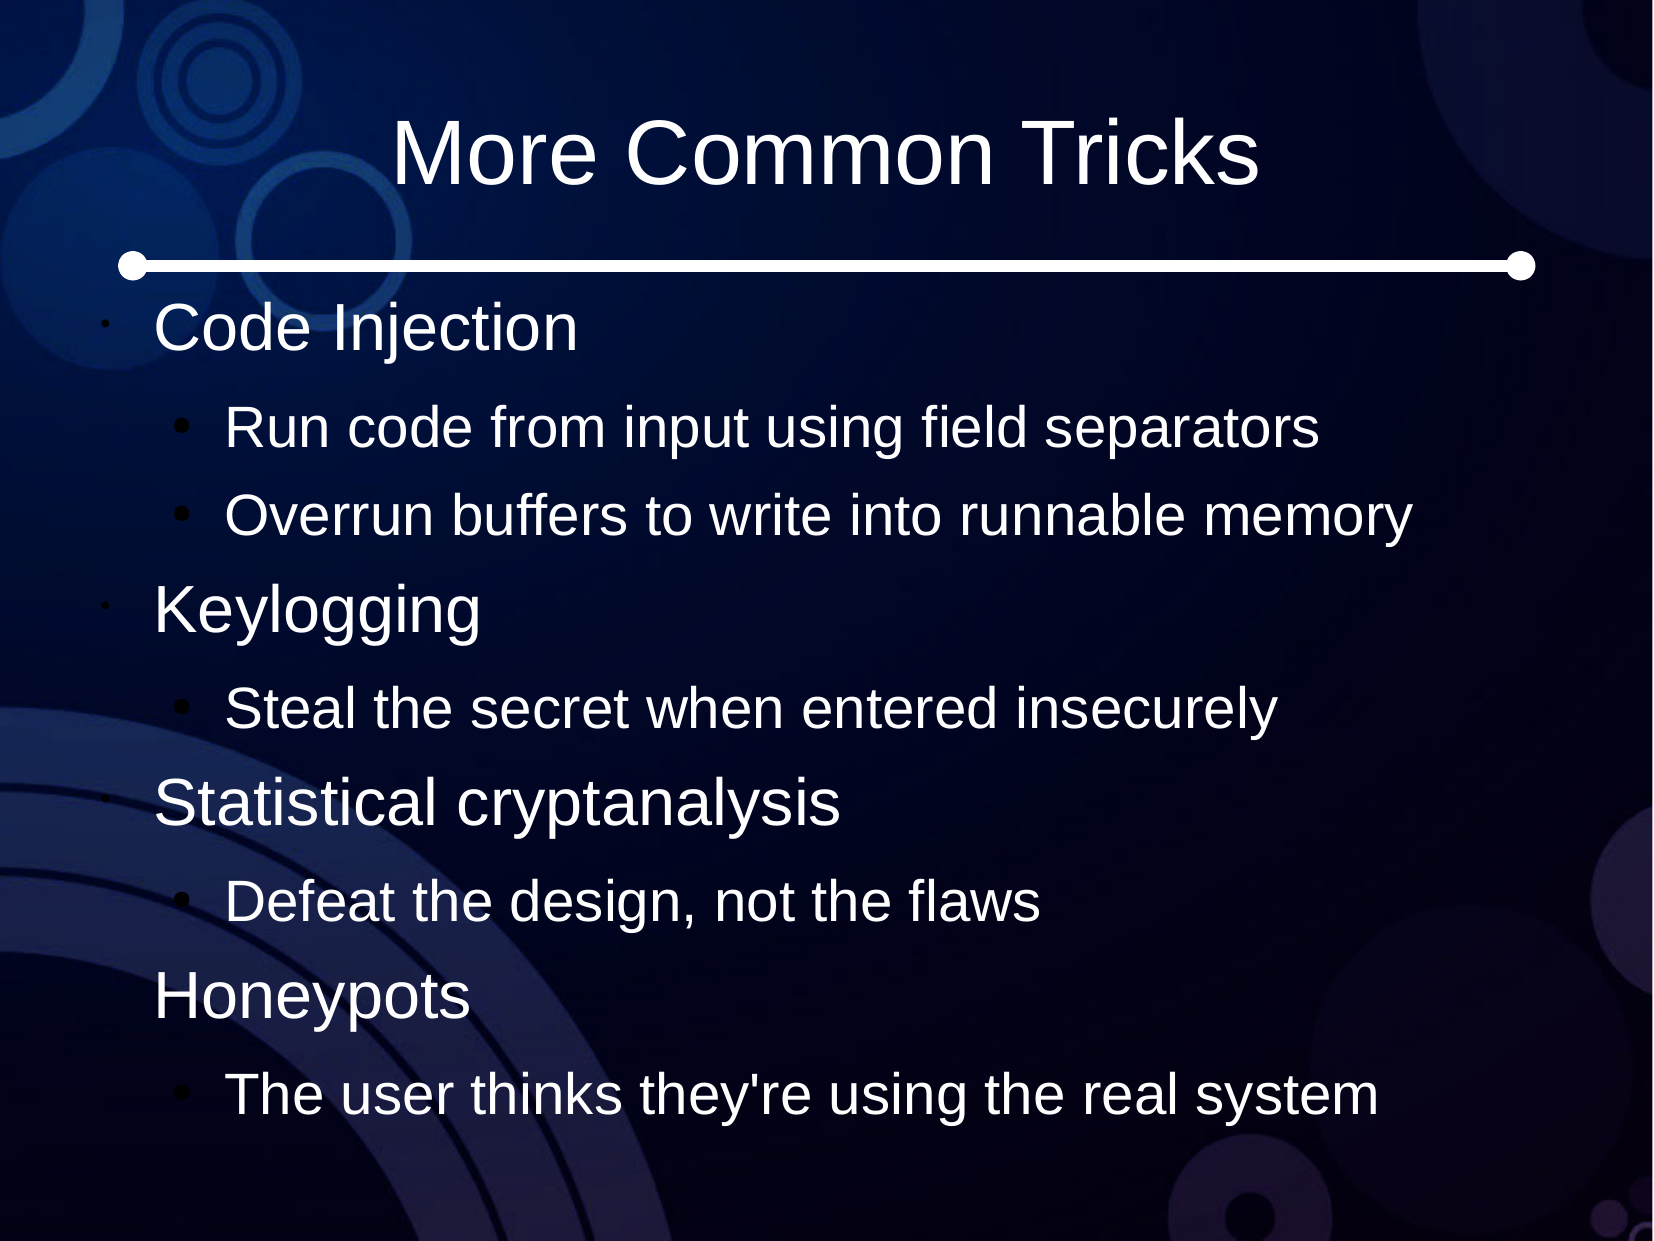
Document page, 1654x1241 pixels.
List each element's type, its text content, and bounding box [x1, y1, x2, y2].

list Code Injection Run code from input using field separators Overrun buffers to write into runnable memory Keylogging Steal the secret when entered insecurely Statistical cryptanalysis Defeat the design, not the flaws Honeypots The user thinks they're using the real system [82, 290, 1571, 1128]
picture [0, 0, 1653, 1241]
title More Common Tricks [82, 56, 1571, 250]
